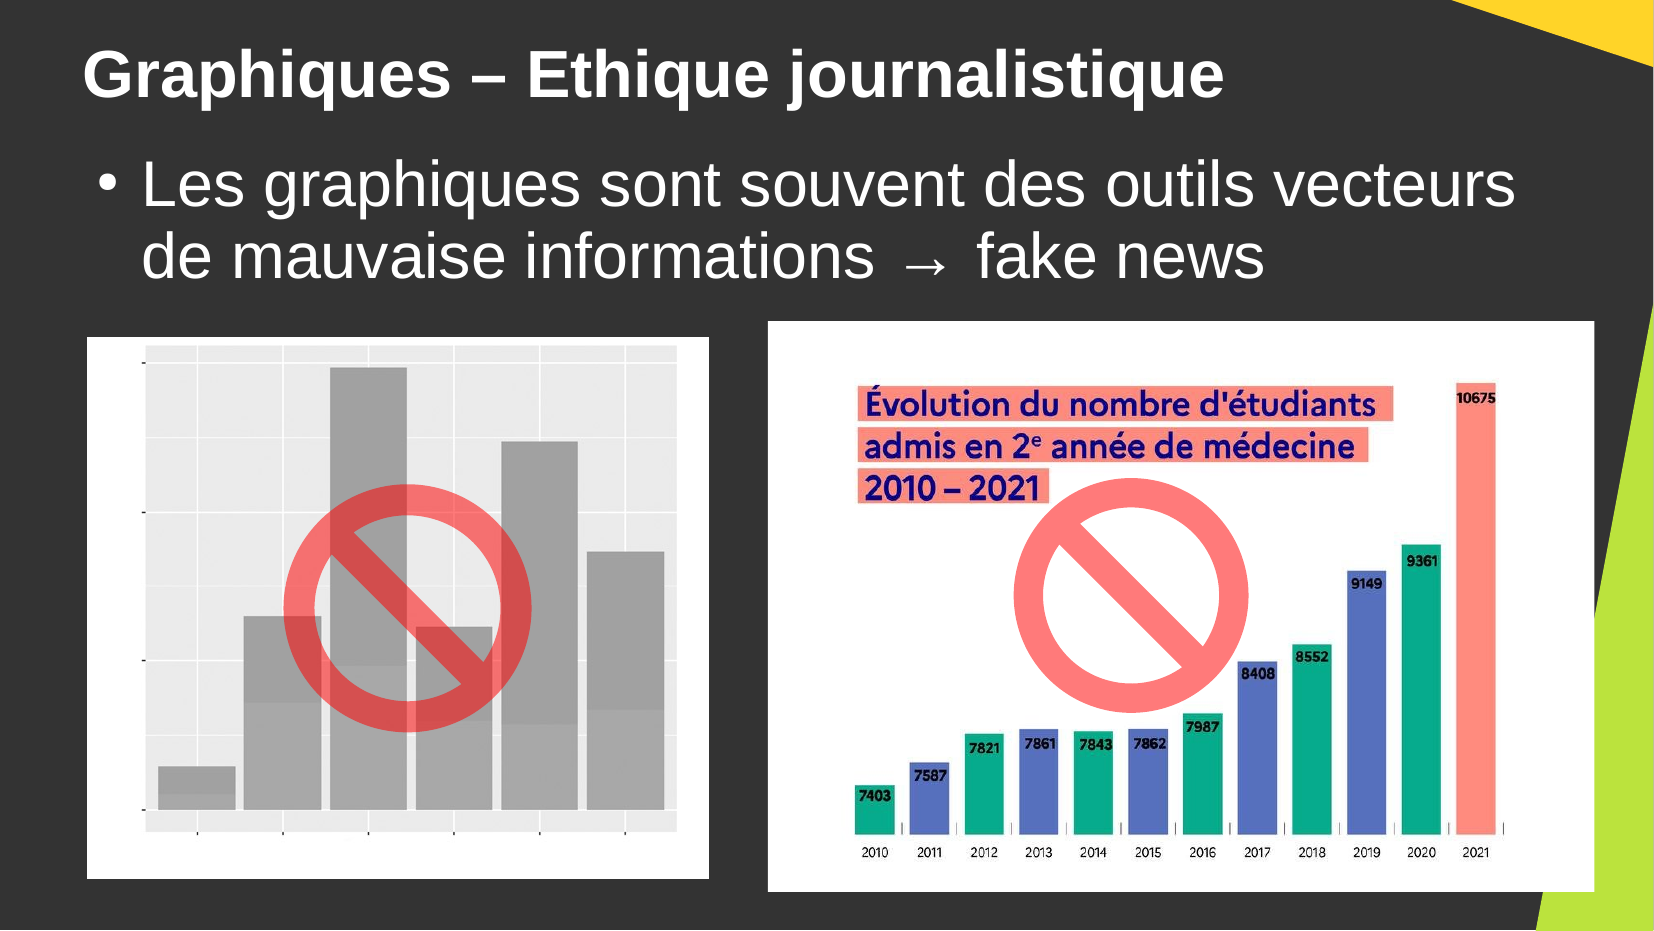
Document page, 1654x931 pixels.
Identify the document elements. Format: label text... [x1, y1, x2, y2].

text_box [1451, 0, 1654, 68]
text_box [1013, 478, 1249, 713]
list Les graphiques sont souvent des outils vecteurs de mauvaise informations → fake news [80, 147, 1560, 296]
text_box [1535, 299, 1654, 931]
title Graphiques – Ethique journalistique [82, 37, 1571, 130]
text_box [283, 484, 532, 733]
picture [87, 337, 709, 879]
picture [767, 321, 1595, 892]
